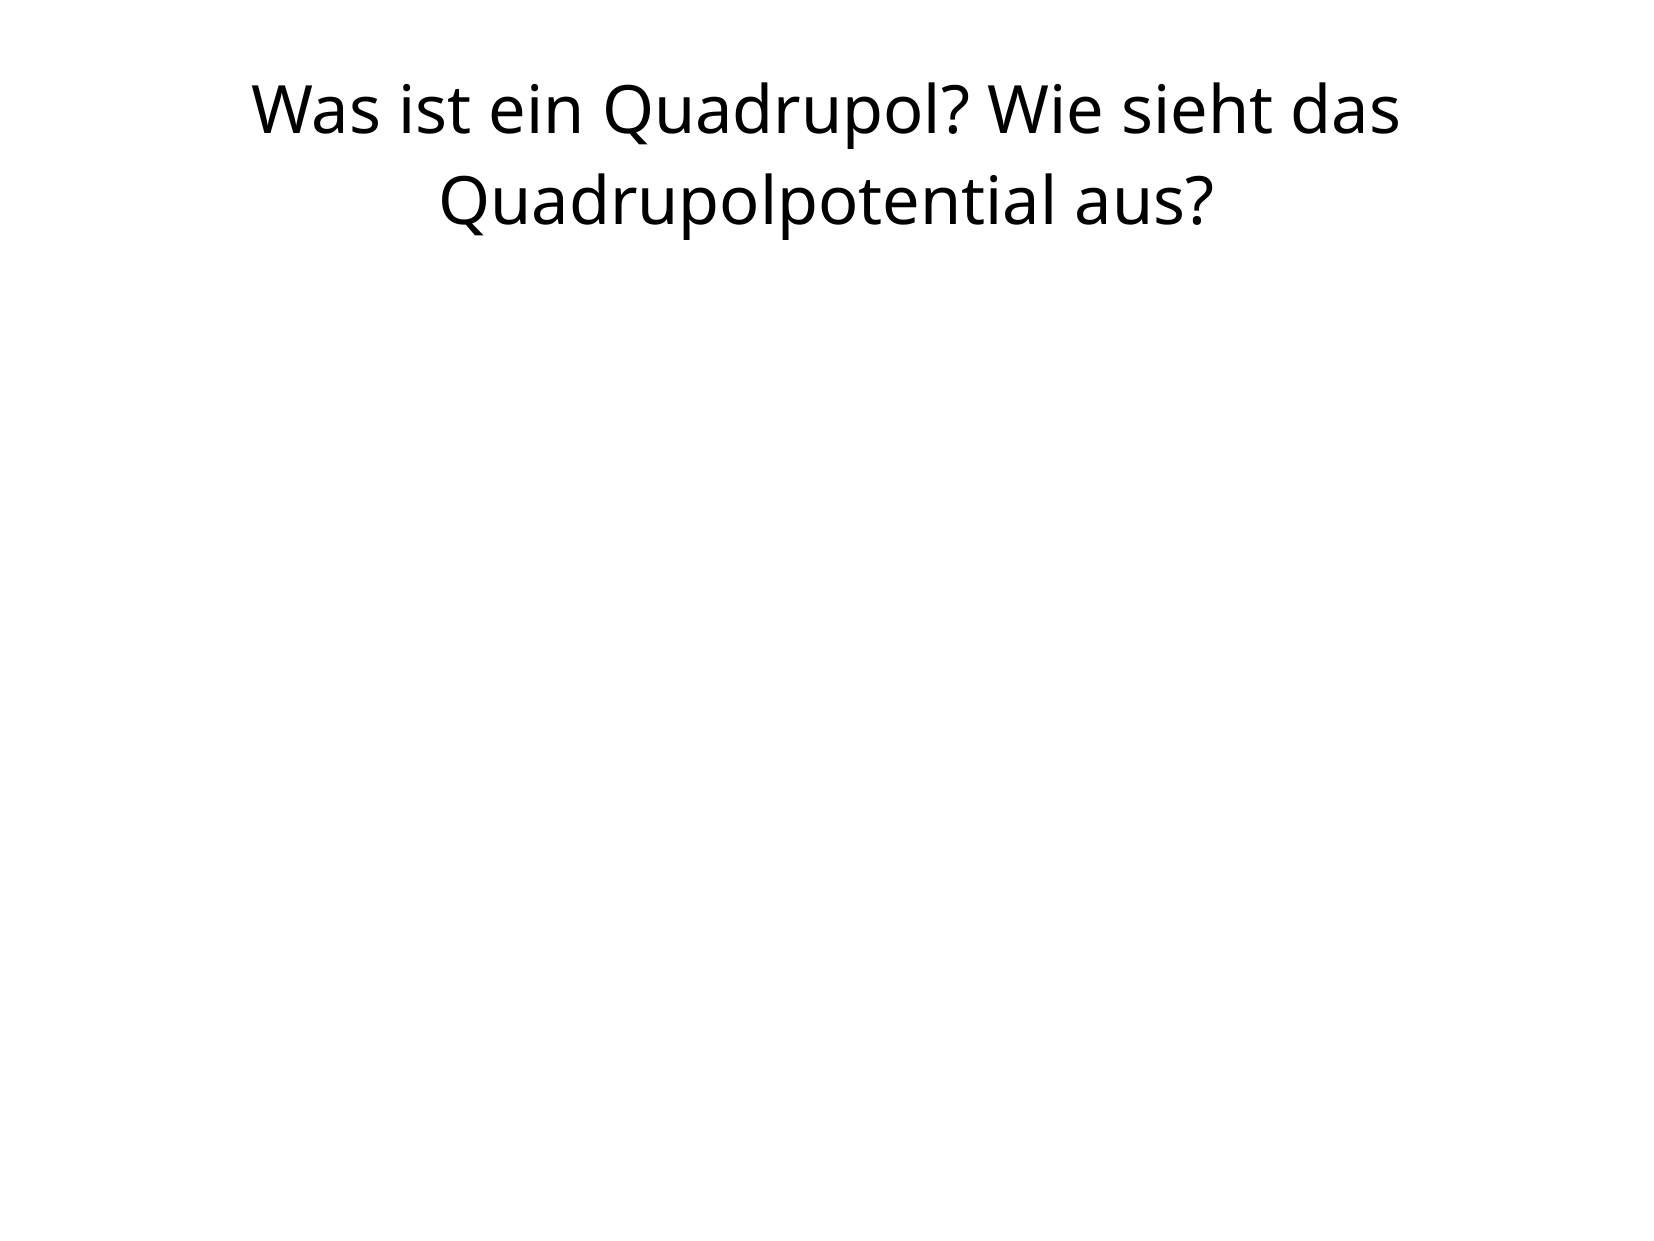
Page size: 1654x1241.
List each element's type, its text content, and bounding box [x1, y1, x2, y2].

title Was ist ein Quadrupol? Wie sieht das Quadrupolpotential aus? [82, 49, 1571, 257]
